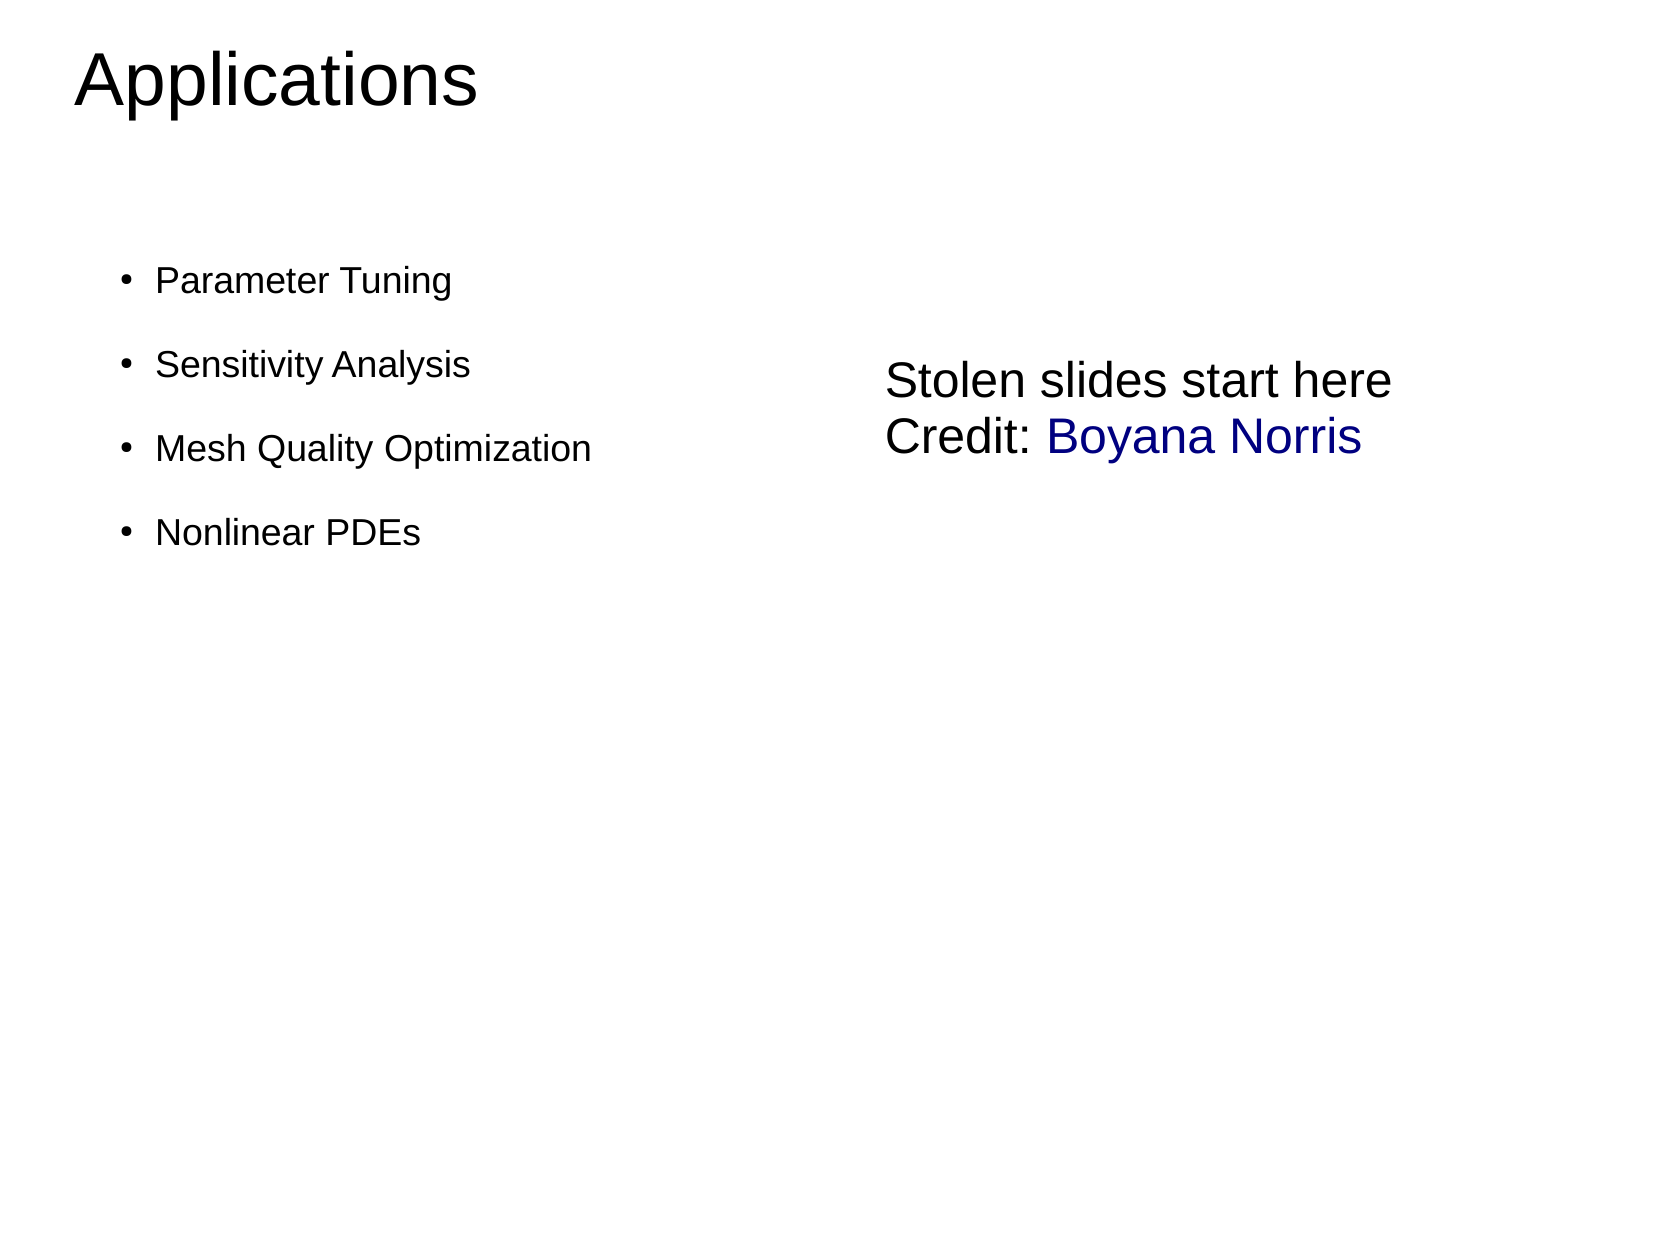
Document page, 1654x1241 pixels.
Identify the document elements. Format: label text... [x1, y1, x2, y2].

text_box Applications [60, 30, 1606, 129]
text_box Parameter Tuning Sensitivity Analysis Mesh Quality Optimization Nonlinear PDEs [105, 210, 1276, 519]
text_box Stolen slides start here Credit: Boyana Norris [870, 345, 1441, 473]
